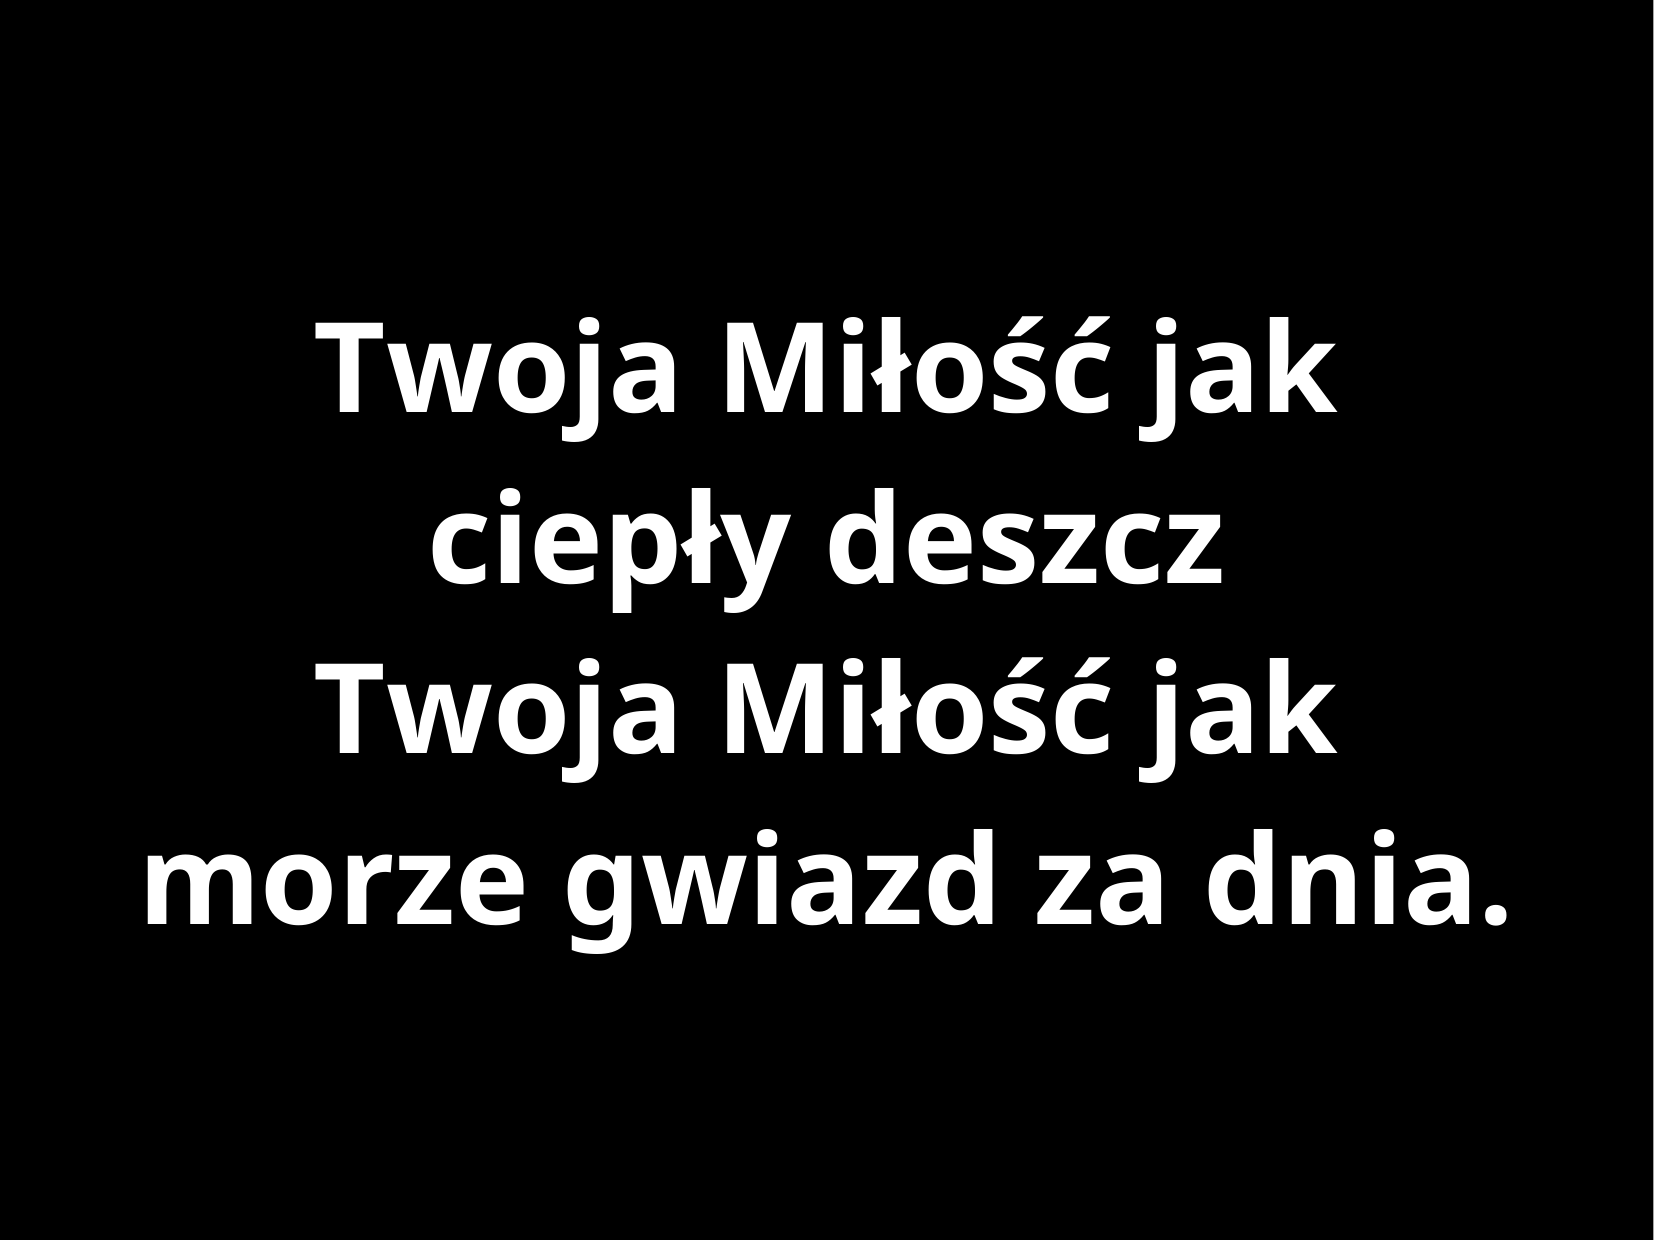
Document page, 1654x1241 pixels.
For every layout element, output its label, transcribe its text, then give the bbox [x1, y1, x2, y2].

title Twoja Miłość jak ciepły deszcz Twoja Miłość jak morze gwiazd za dnia. [0, 0, 1654, 1241]
